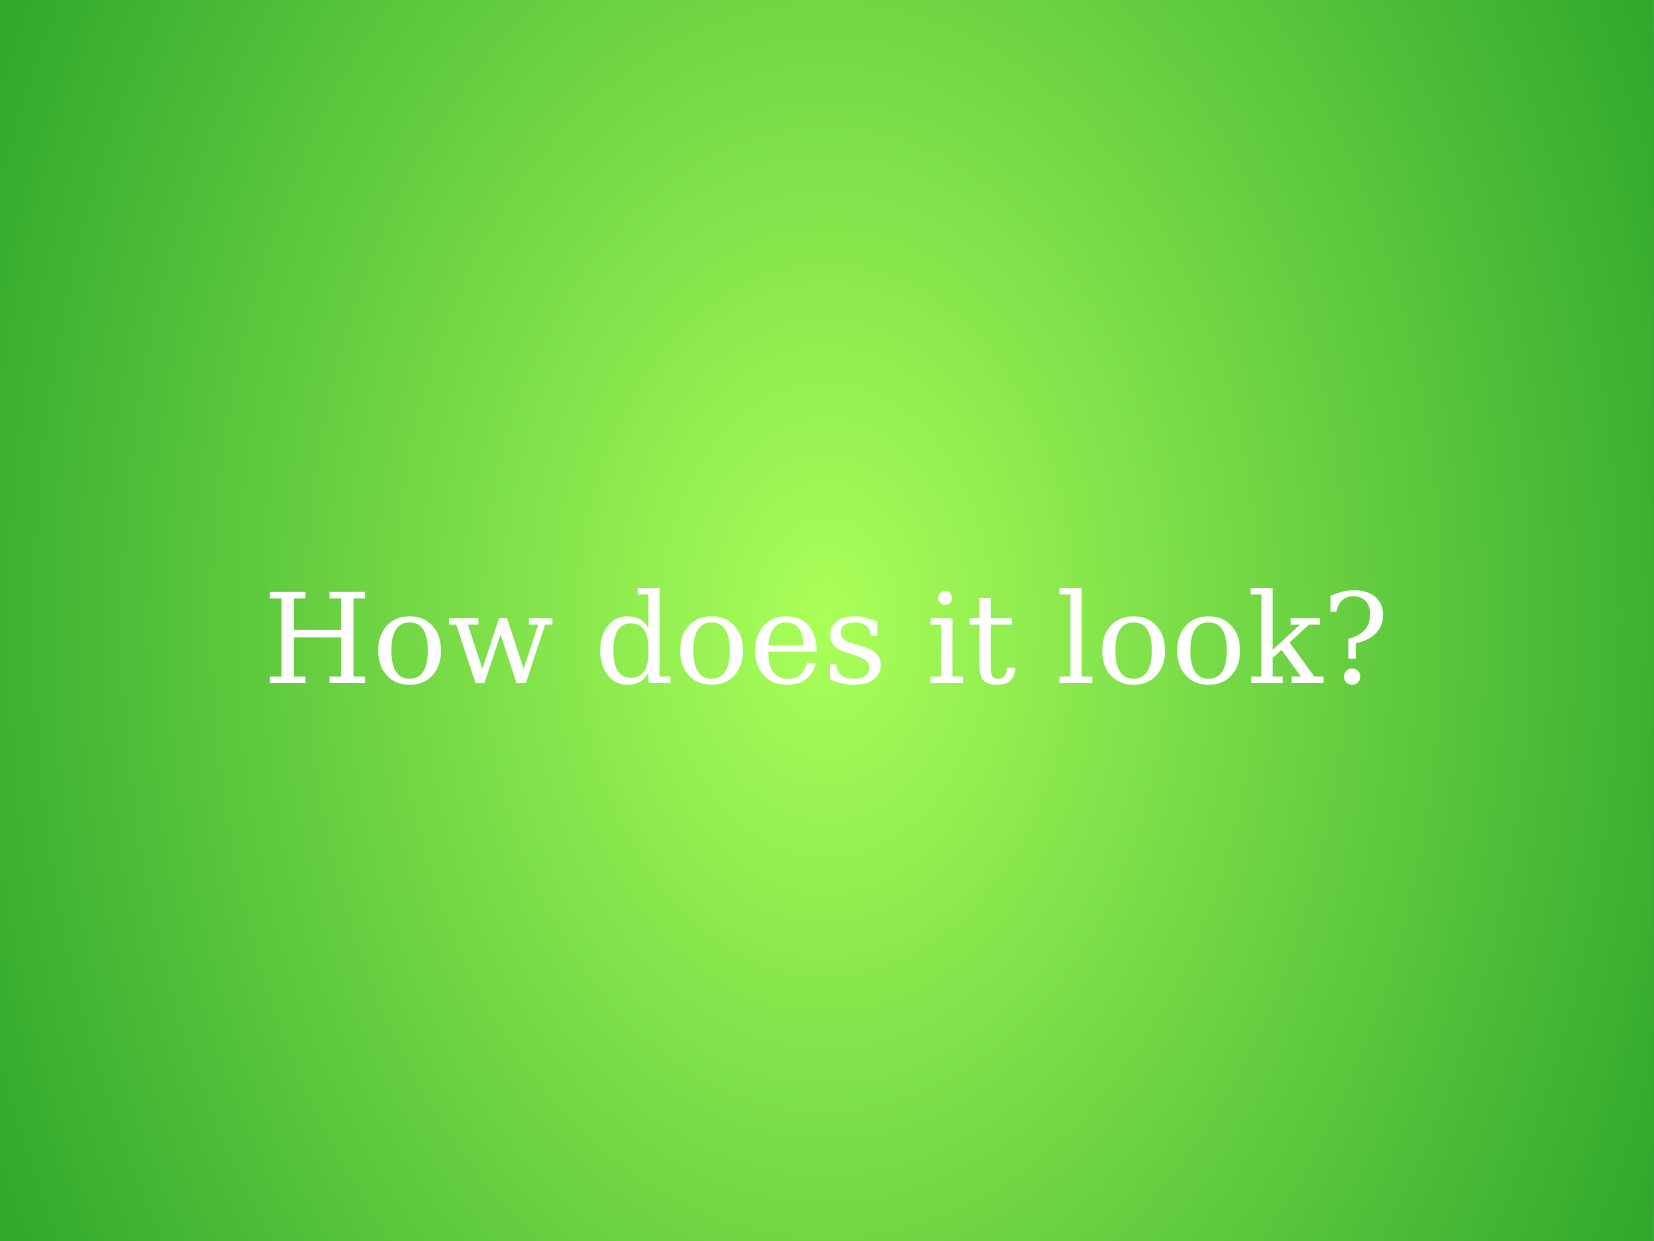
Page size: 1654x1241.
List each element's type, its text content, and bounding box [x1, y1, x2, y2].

subtitle How does it look? [82, 165, 1571, 1115]
